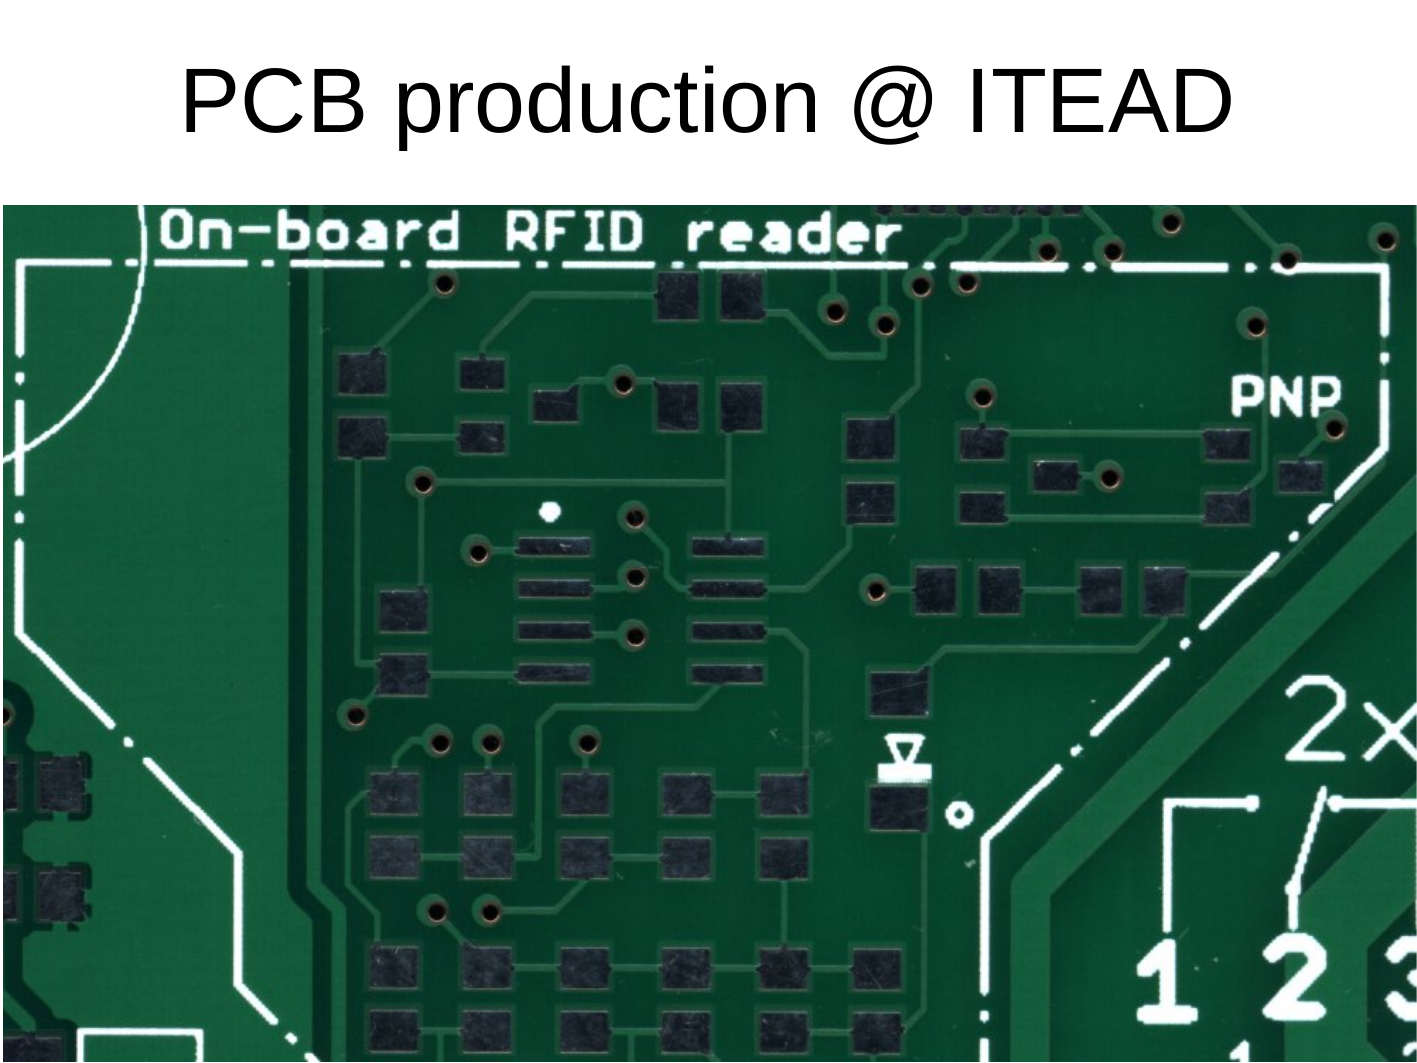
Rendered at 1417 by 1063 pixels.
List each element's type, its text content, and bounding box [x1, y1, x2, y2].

text_box PCB production @ ITEAD [70, 42, 1346, 172]
picture [3, 205, 1417, 1062]
